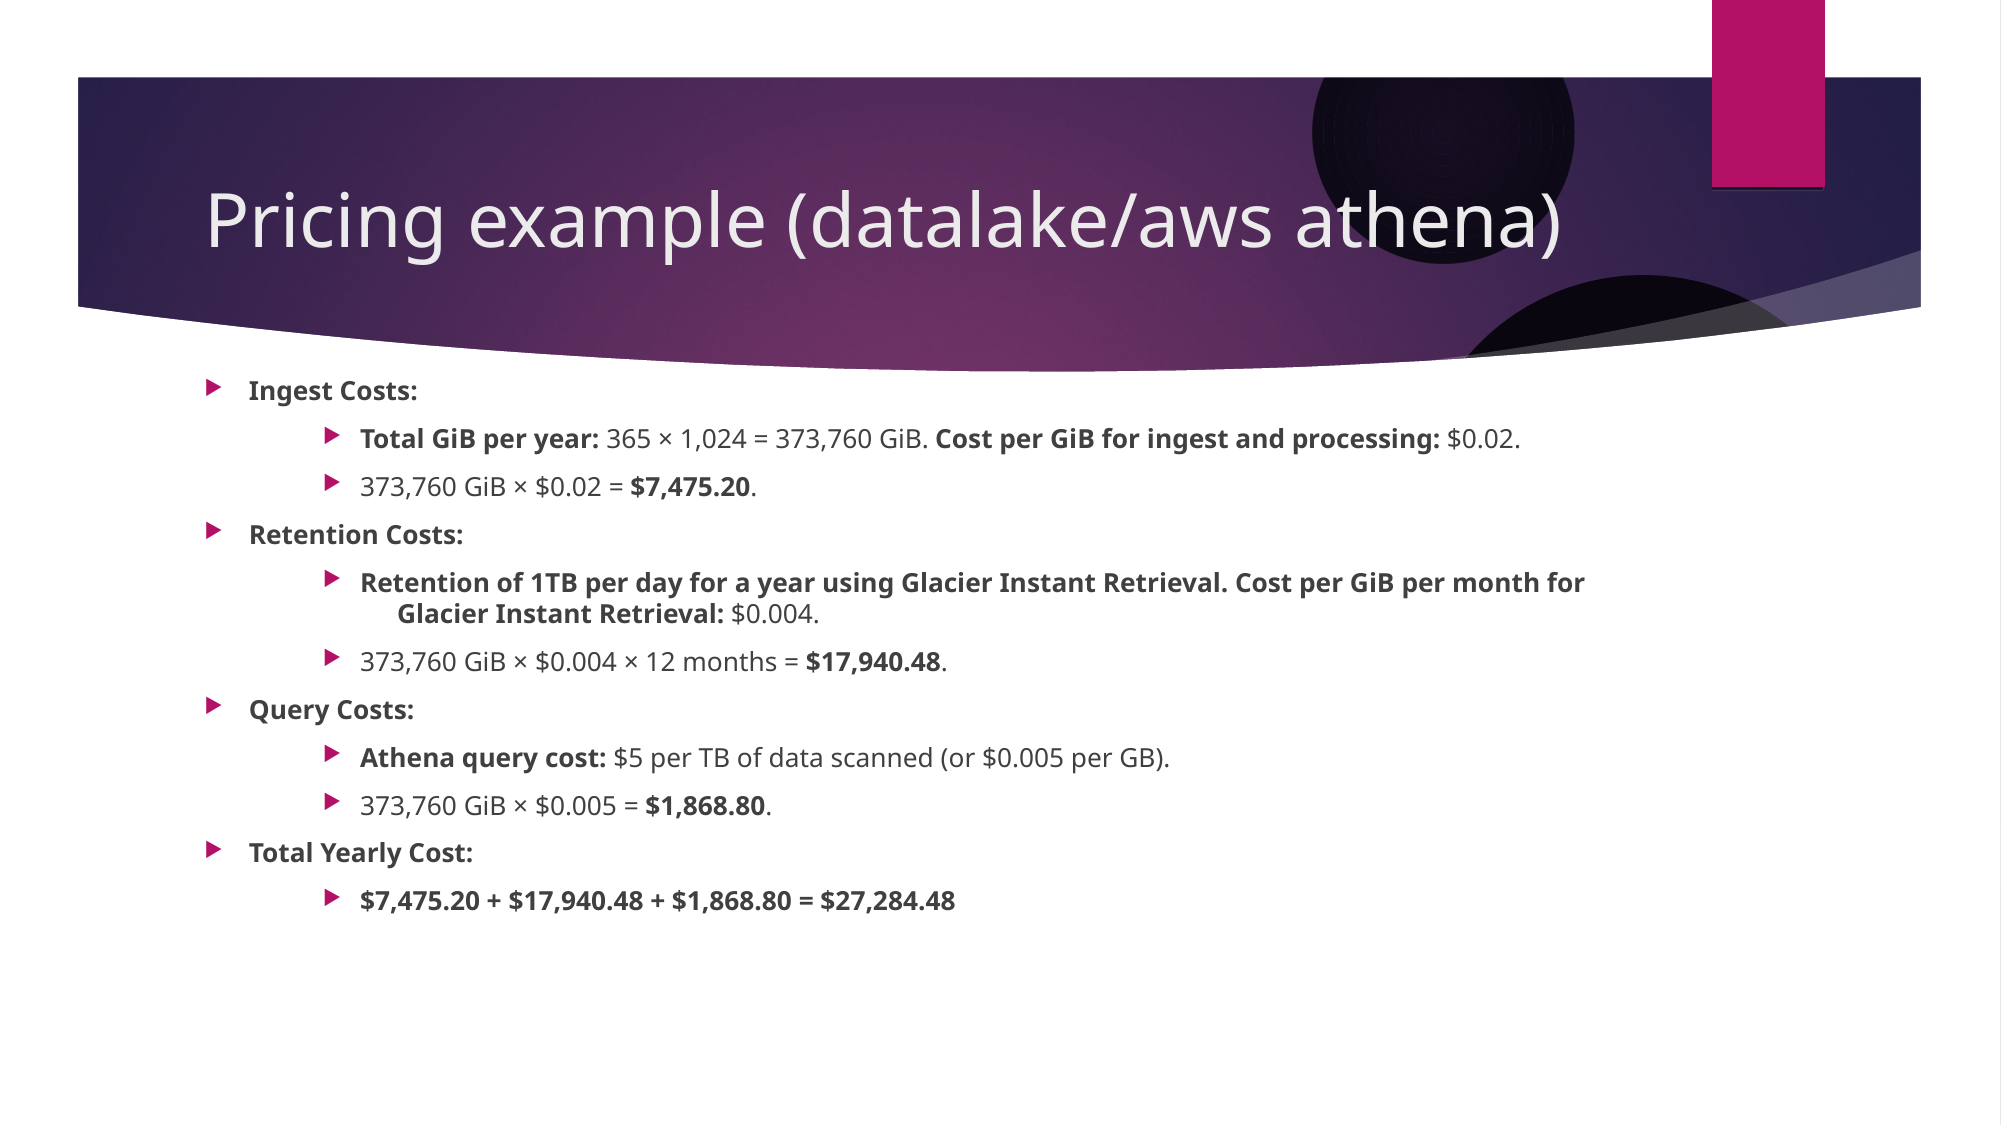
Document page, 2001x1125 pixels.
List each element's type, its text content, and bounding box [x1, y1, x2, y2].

title Pricing example (datalake/aws athena) [189, 159, 1627, 276]
list Ingest Costs: Total GiB per year: 365 × 1,024 = 373,760 GiB. Cost per GiB for ingest and processing: $0.02. 373,760 GiB × $0.02 = $7,475.20. Retention Costs: Retention of 1TB per day for a year using Glacier Instant Retrieval. Cost per GiB per month for Glacier Instant Retrieval: $0.004. 373,760 GiB × $0.004 × 12 months = $17,940.48. Query Costs: Athena query cost: $5 per TB of data scanned (or $0.005 per GB). 373,760 GiB × $0.005 = $1,868.80. Total Yearly Cost: $7,475.20 + $17,940.48 + $1,868.80 = $27,284.48 [189, 367, 1638, 928]
